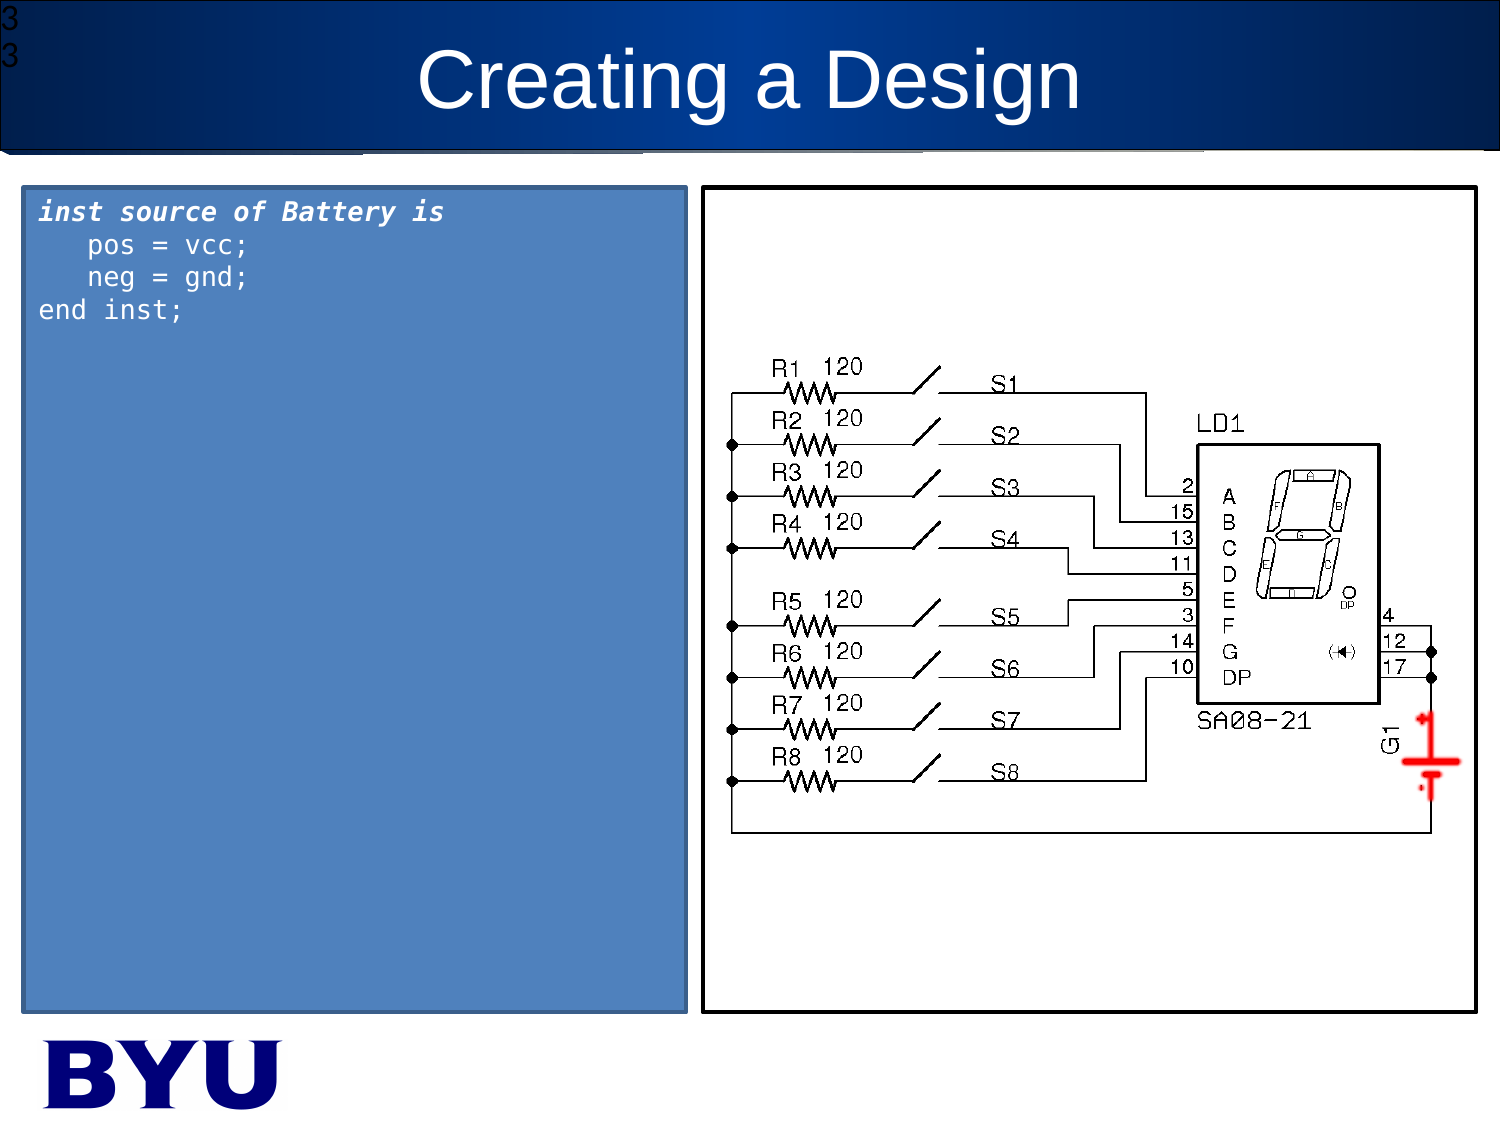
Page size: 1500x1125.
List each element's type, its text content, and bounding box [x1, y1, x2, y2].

title Creating a Design [75, 0, 1425, 150]
text_box [702, 187, 1477, 1013]
picture [714, 338, 1471, 853]
picture [37, 1039, 288, 1111]
text_box inst source of Battery is pos = vcc; neg = gnd; end inst; [23, 187, 686, 1013]
